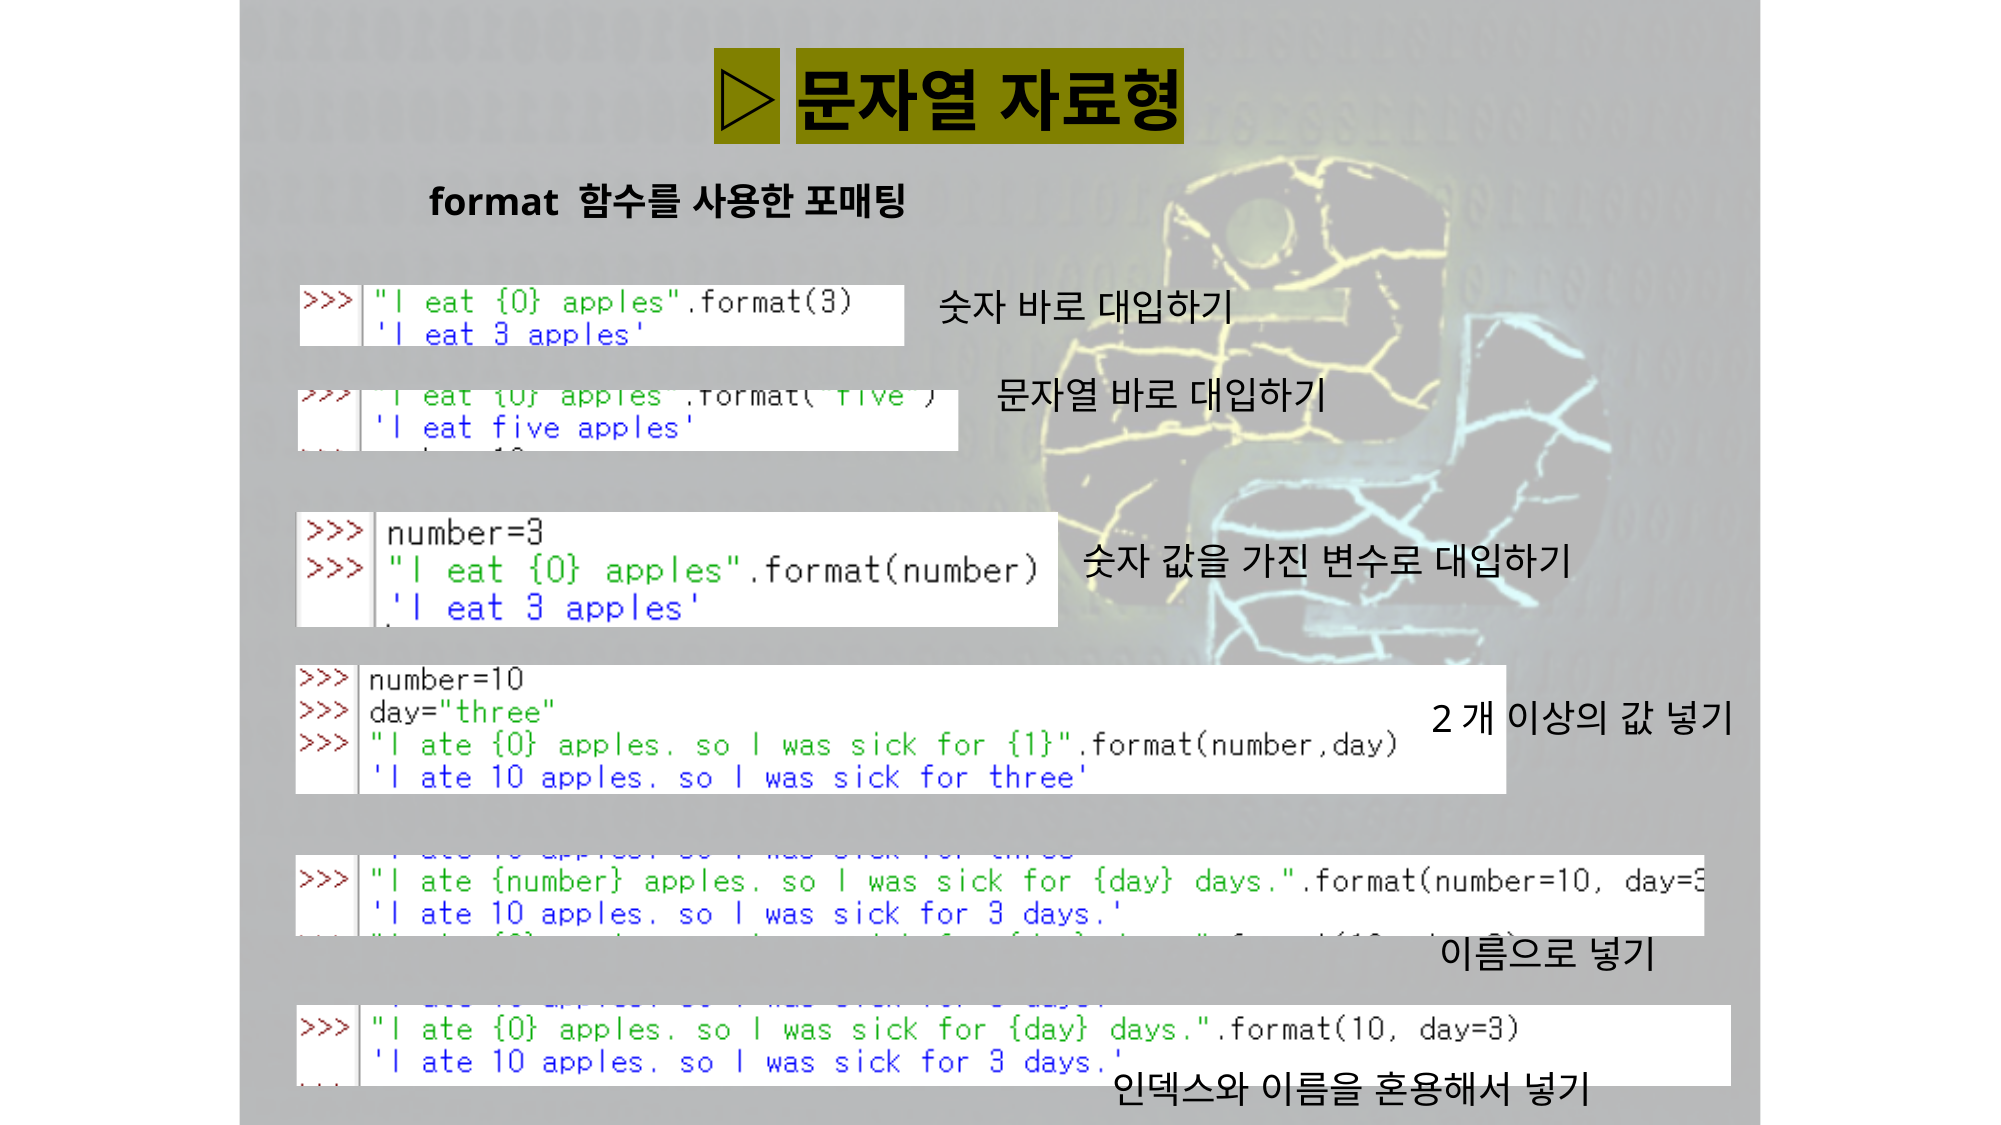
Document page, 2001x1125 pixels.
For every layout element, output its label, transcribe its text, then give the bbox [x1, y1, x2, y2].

text_box 이름으로 넣기 [1424, 923, 1789, 984]
text_box 인덱스와 이름을 혼용해서 넣기 [1097, 1058, 1799, 1119]
picture [299, 285, 905, 346]
text_box [69, 0, 1931, 1125]
text_box 문자열 바로 대입하기 [981, 364, 1466, 425]
text_box ▷문자열 자료형 [588, 50, 1310, 147]
picture [295, 855, 1705, 936]
picture [296, 1005, 1731, 1086]
text_box 숫자 바로 대입하기 [923, 276, 1310, 337]
picture [295, 512, 1058, 627]
text_box 2개 이상의 값 넣기 [1416, 687, 1781, 749]
picture [297, 390, 959, 451]
text_box 숫자 값을 가진 변수로 대입하기 [1067, 530, 1675, 592]
text_box format 함수를 사용한 포매팅 [413, 170, 1415, 232]
picture [295, 665, 1507, 794]
